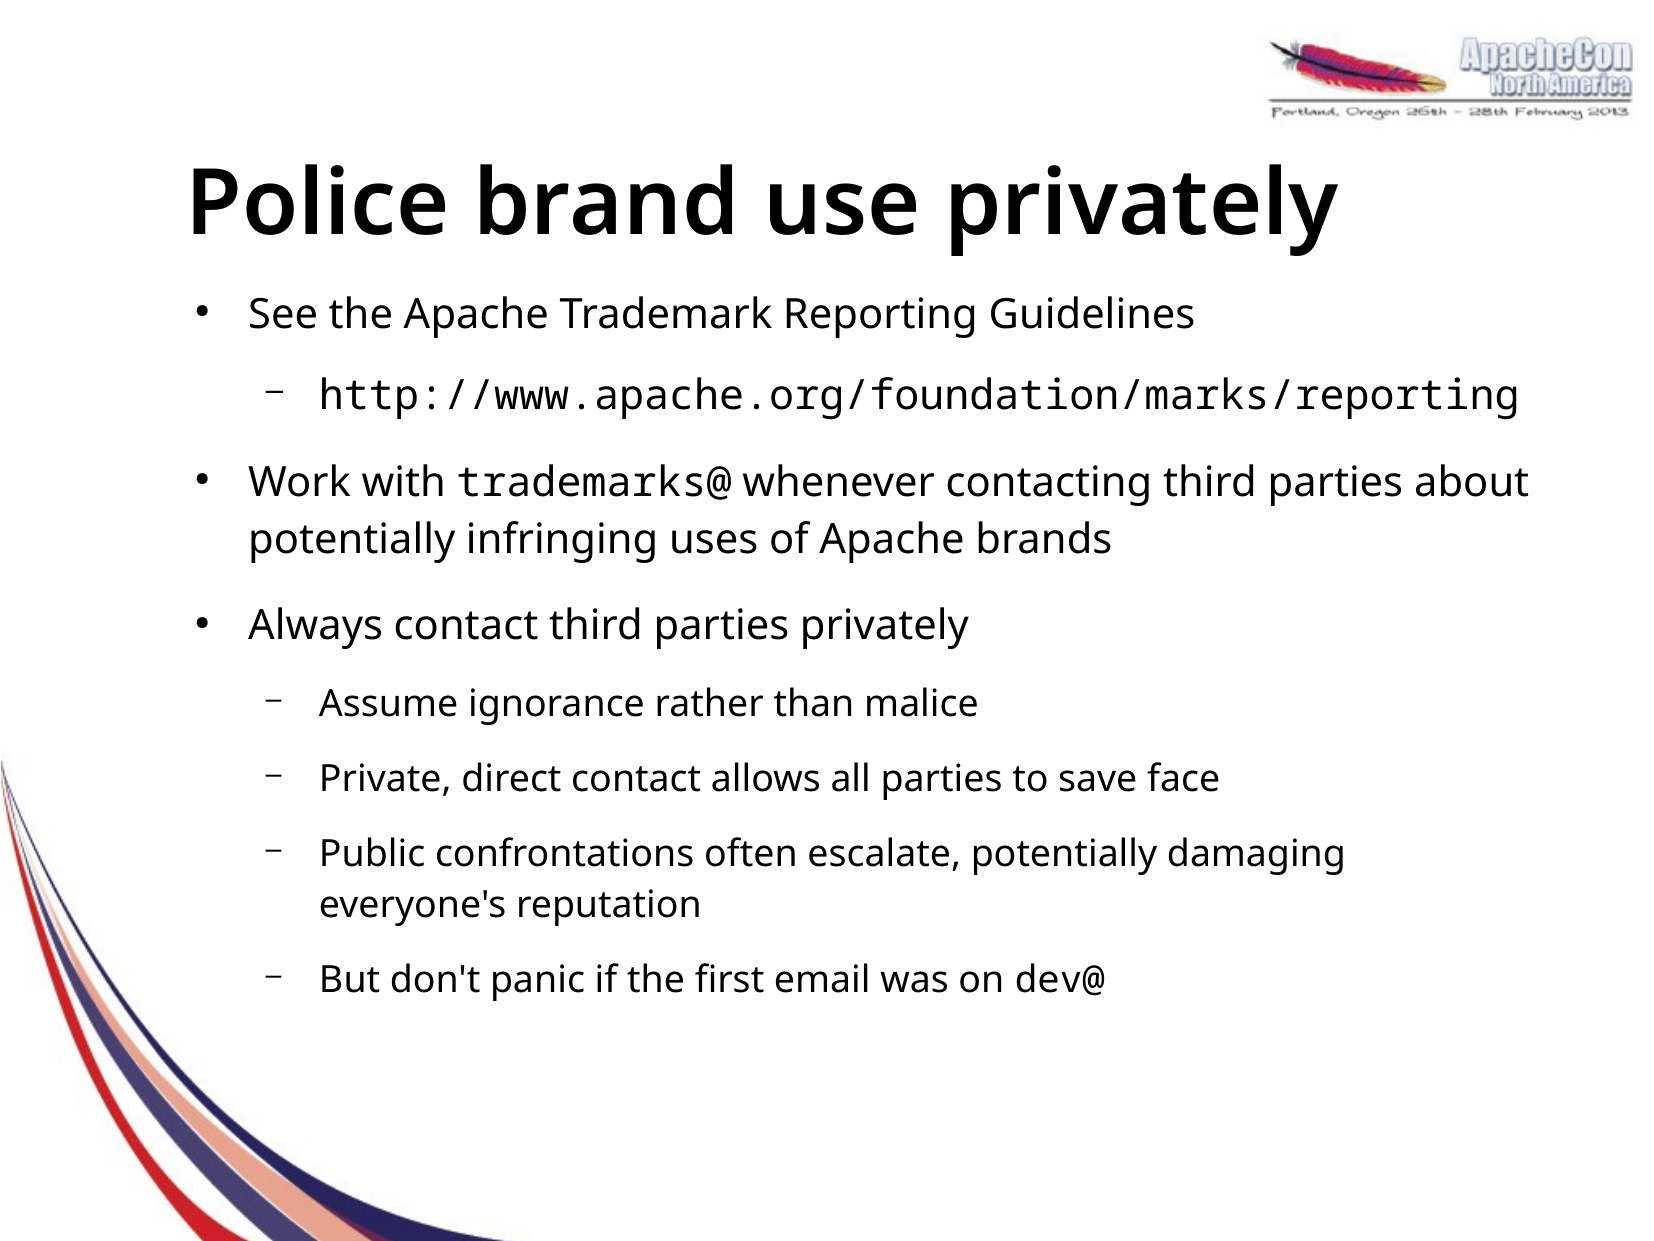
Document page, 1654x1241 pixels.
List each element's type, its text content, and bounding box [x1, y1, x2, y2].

list See the Apache Trademark Reporting Guidelines http://www.apache.org/foundation/marks/reporting Work with trademarks@ whenever contacting third parties about potentially infringing uses of Apache brands Always contact third parties privately Assume ignorance rather than malice Private, direct contact allows all parties to save face Public confrontations often escalate, potentially damaging everyone's reputation But don't panic if the first email was on dev@ [177, 283, 1536, 1115]
picture [0, 0, 1654, 1241]
title Police brand use privately [177, 134, 1536, 262]
